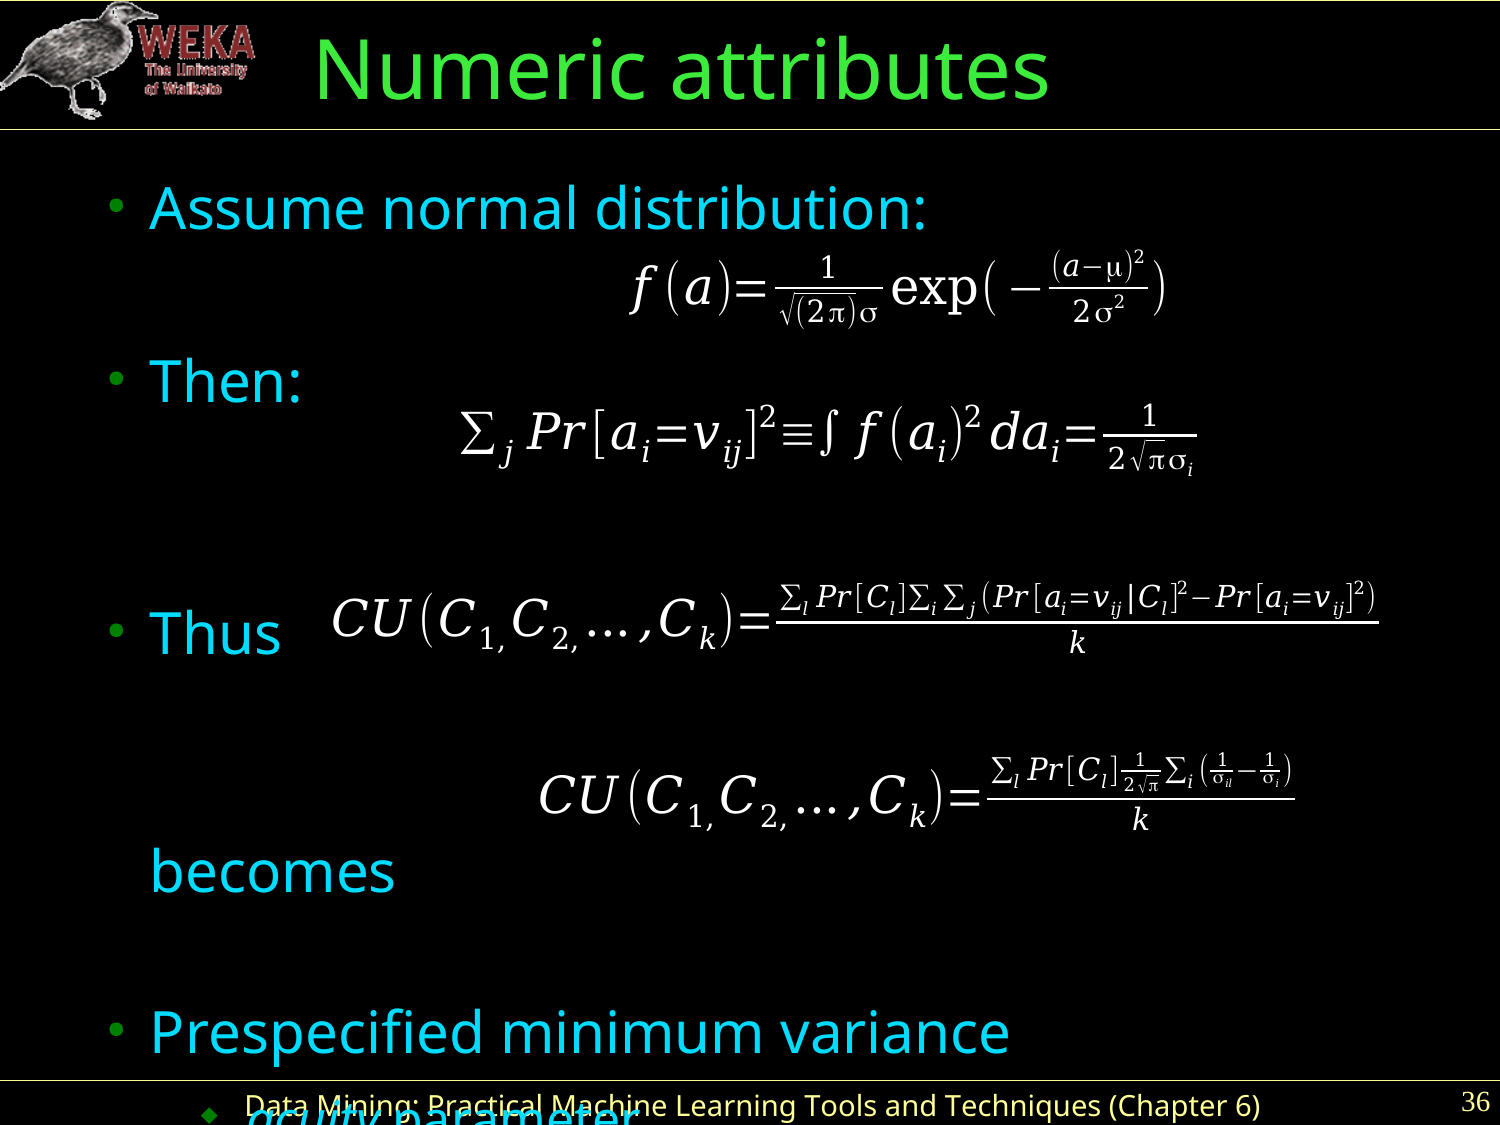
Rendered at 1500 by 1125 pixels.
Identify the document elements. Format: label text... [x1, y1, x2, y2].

list Assume normal distribution: Then: Thus becomes Prespecified minimum variance acuity parameter [92, 159, 1330, 1068]
chart [453, 397, 1205, 482]
picture [0, 1, 266, 129]
chart [532, 748, 1302, 839]
chart [621, 246, 1174, 333]
title Numeric attributes [297, 0, 1500, 148]
chart [326, 577, 1386, 661]
